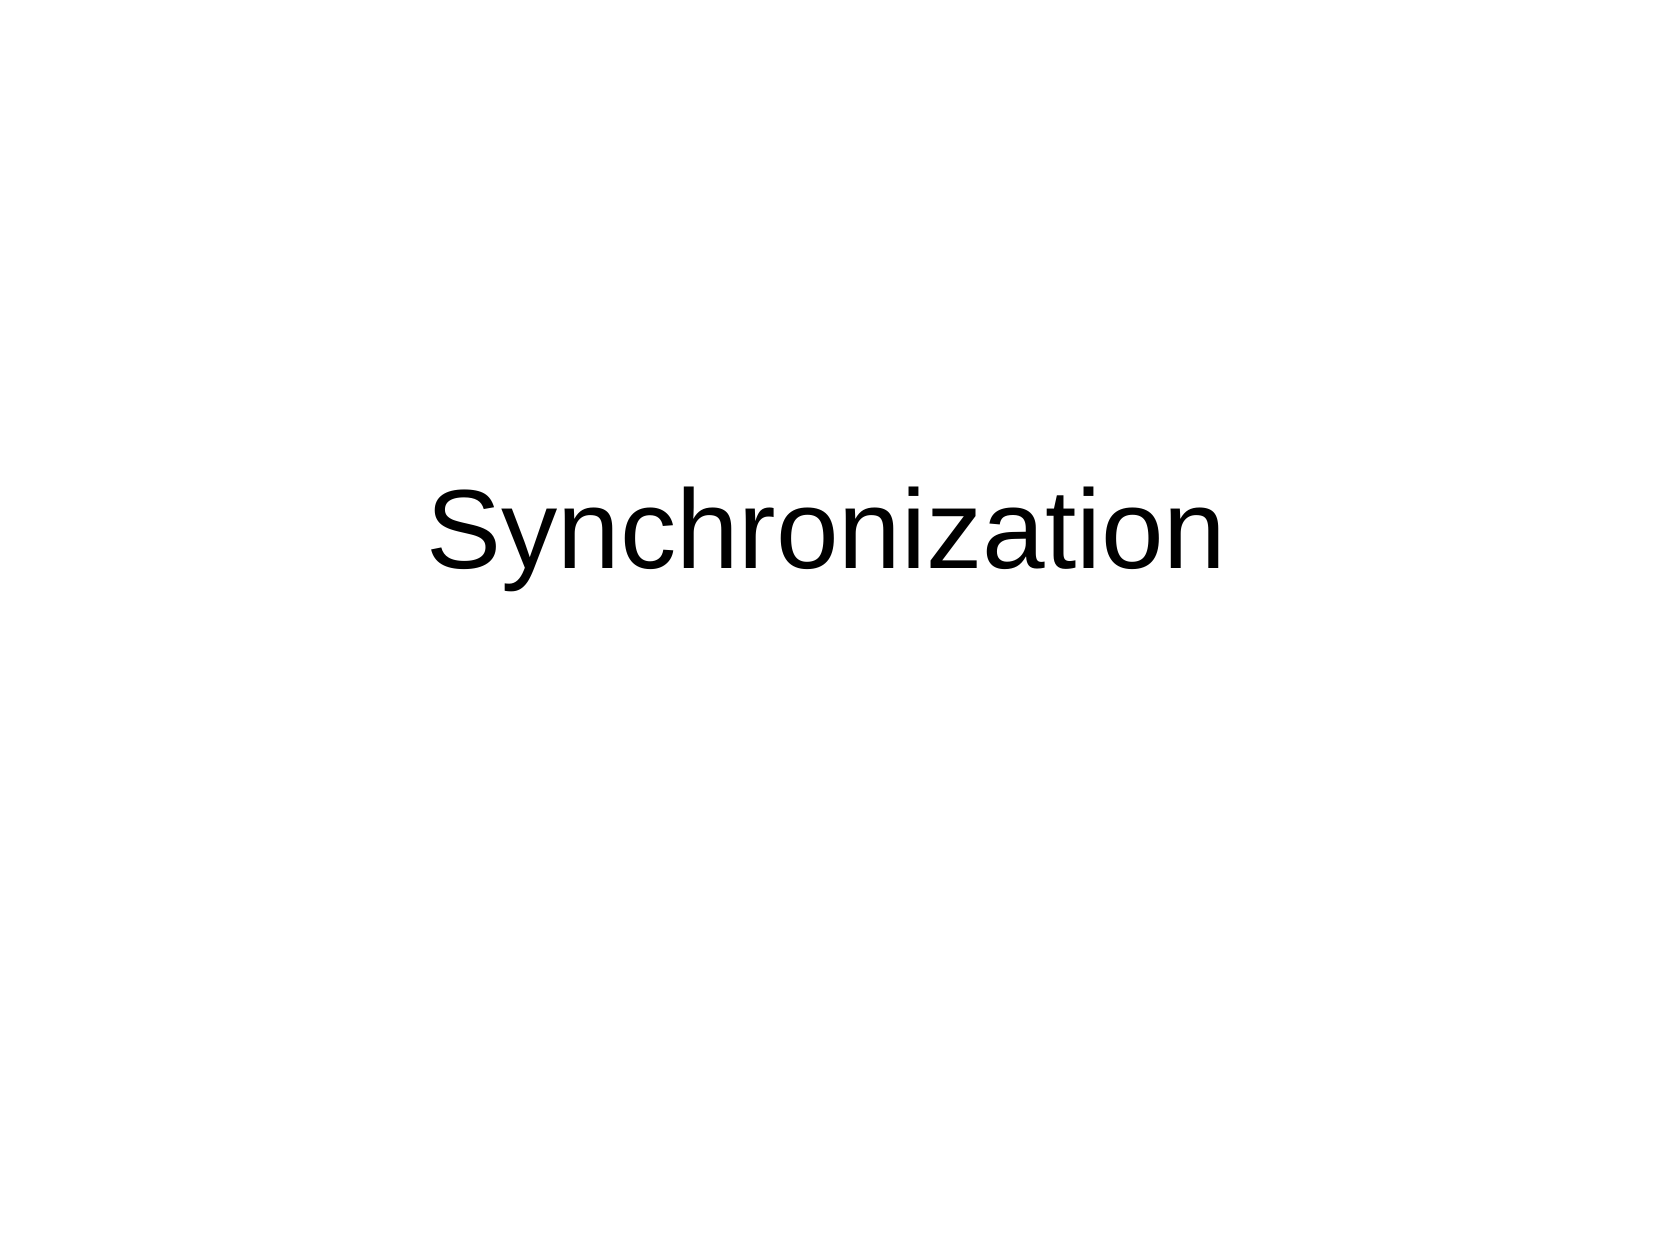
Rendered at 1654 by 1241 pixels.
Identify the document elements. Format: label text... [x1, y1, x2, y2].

subtitle Synchronization [82, 49, 1571, 1010]
